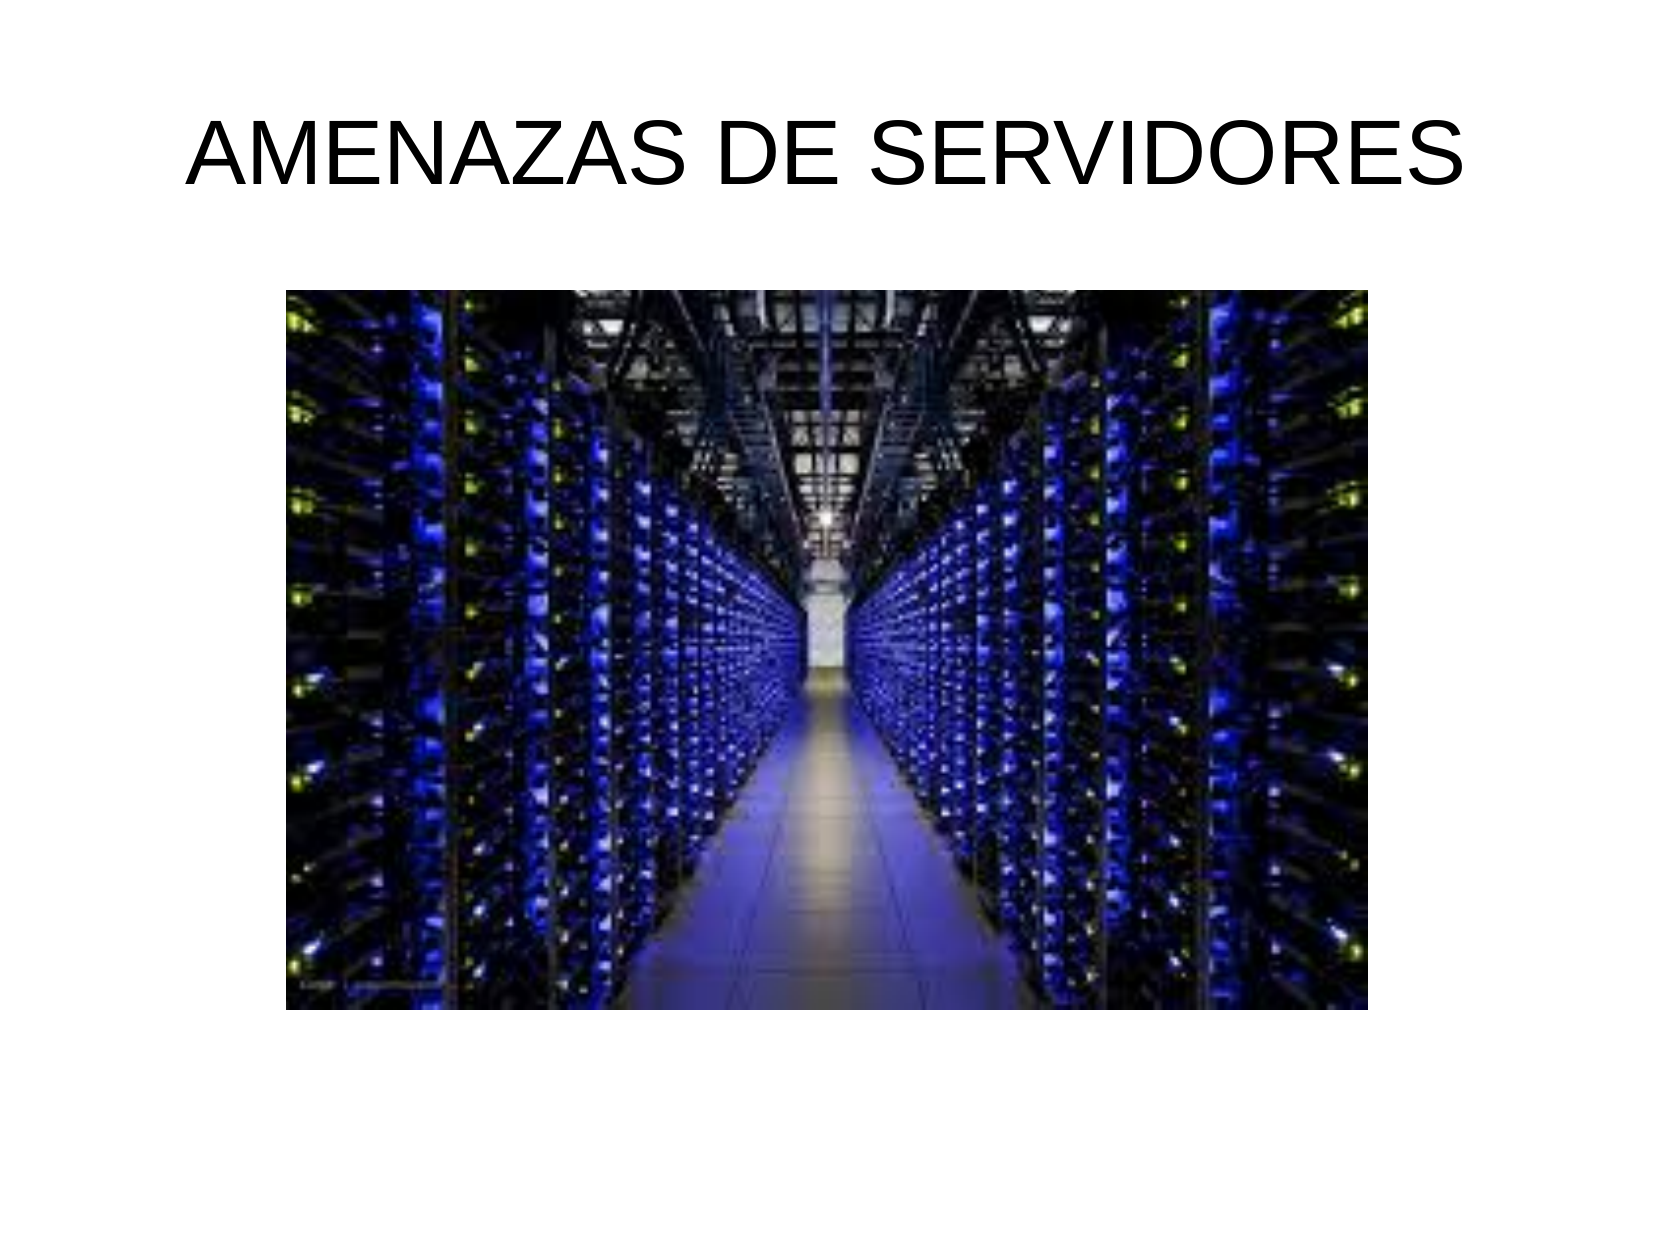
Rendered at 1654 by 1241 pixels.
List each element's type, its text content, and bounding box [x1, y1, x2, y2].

title AMENAZAS DE SERVIDORES [82, 49, 1571, 257]
picture [286, 290, 1368, 1010]
